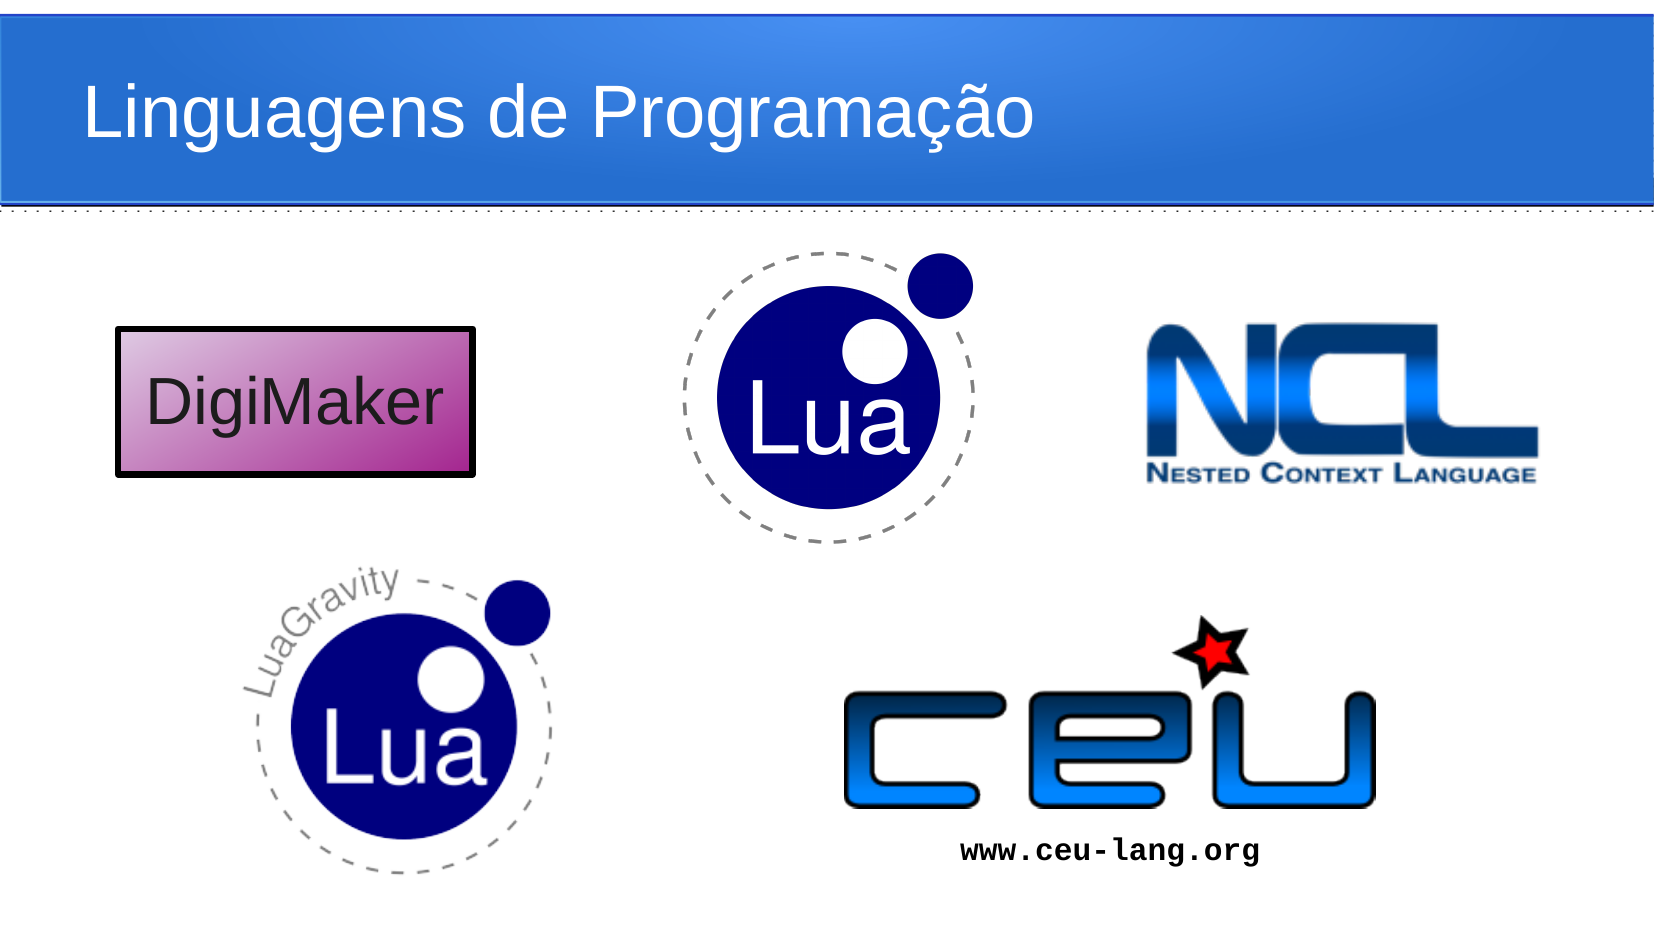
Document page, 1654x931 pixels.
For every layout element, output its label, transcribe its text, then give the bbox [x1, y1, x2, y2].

picture [230, 549, 568, 887]
title Linguagens de Programação [82, 35, 1583, 189]
picture [844, 615, 1376, 810]
text_box DigiMaker [118, 328, 473, 475]
picture [679, 248, 975, 544]
picture [0, 206, 1654, 212]
text_box www.ceu-lang.org [850, 826, 1371, 903]
picture [1133, 277, 1551, 528]
